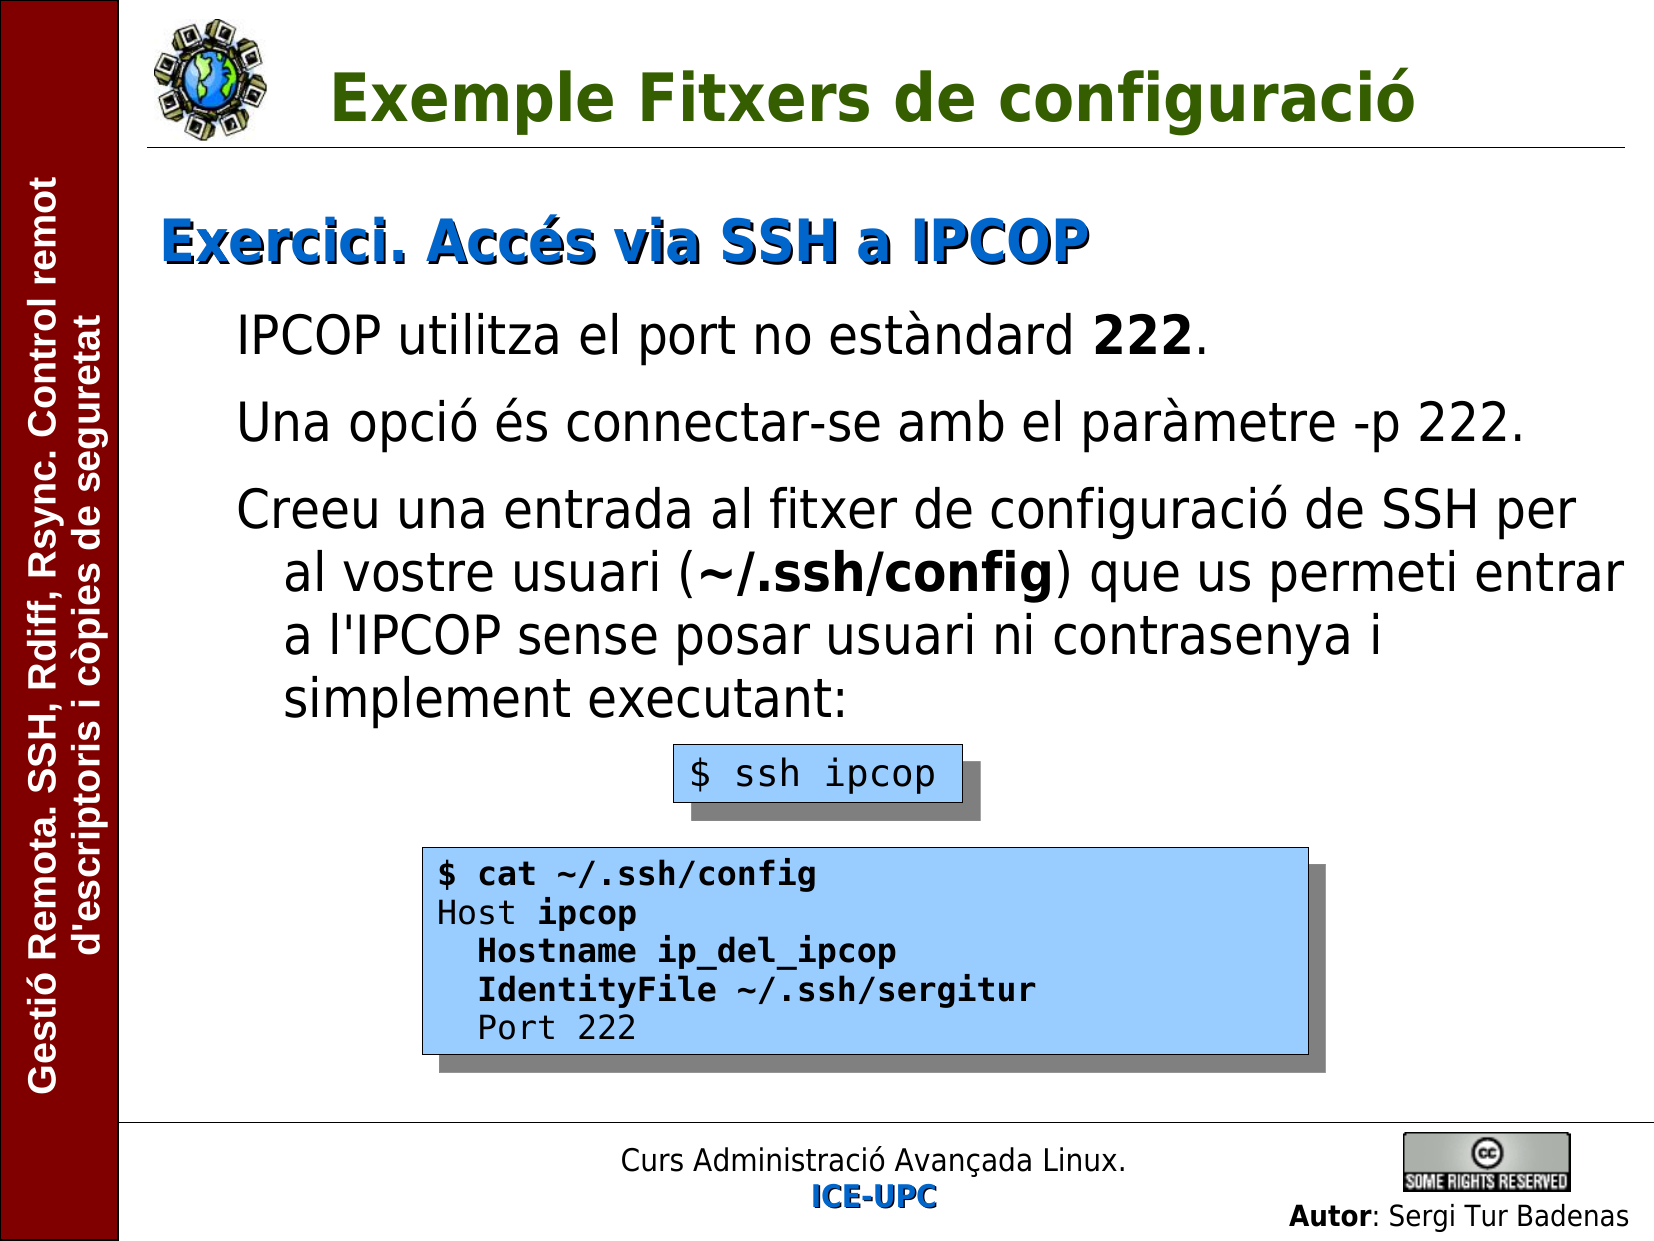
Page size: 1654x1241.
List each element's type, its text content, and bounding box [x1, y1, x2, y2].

title Exemple Fitxers de configuració [129, 56, 1619, 141]
text_box $ ssh ipcop [673, 744, 963, 803]
picture [1403, 1132, 1571, 1192]
text_box $ cat ~/.ssh/config Host ipcop Hostname ip_del_ipcop IdentityFile ~/.ssh/sergitur Port 222 [422, 847, 1309, 1055]
picture [154, 19, 268, 56]
list Exercici. Accés via SSH a IPCOP IPCOP utilitza el port no estàndard 222. Una opció és connectar-se amb el paràmetre -p 222. Creeu una entrada al fitxer de configuració de SSH per al vostre usuari (~/.ssh/config) que us permeti entrar a l'IPCOP sense posar usuari ni contrasenya i simplement executant: [141, 207, 1630, 1043]
